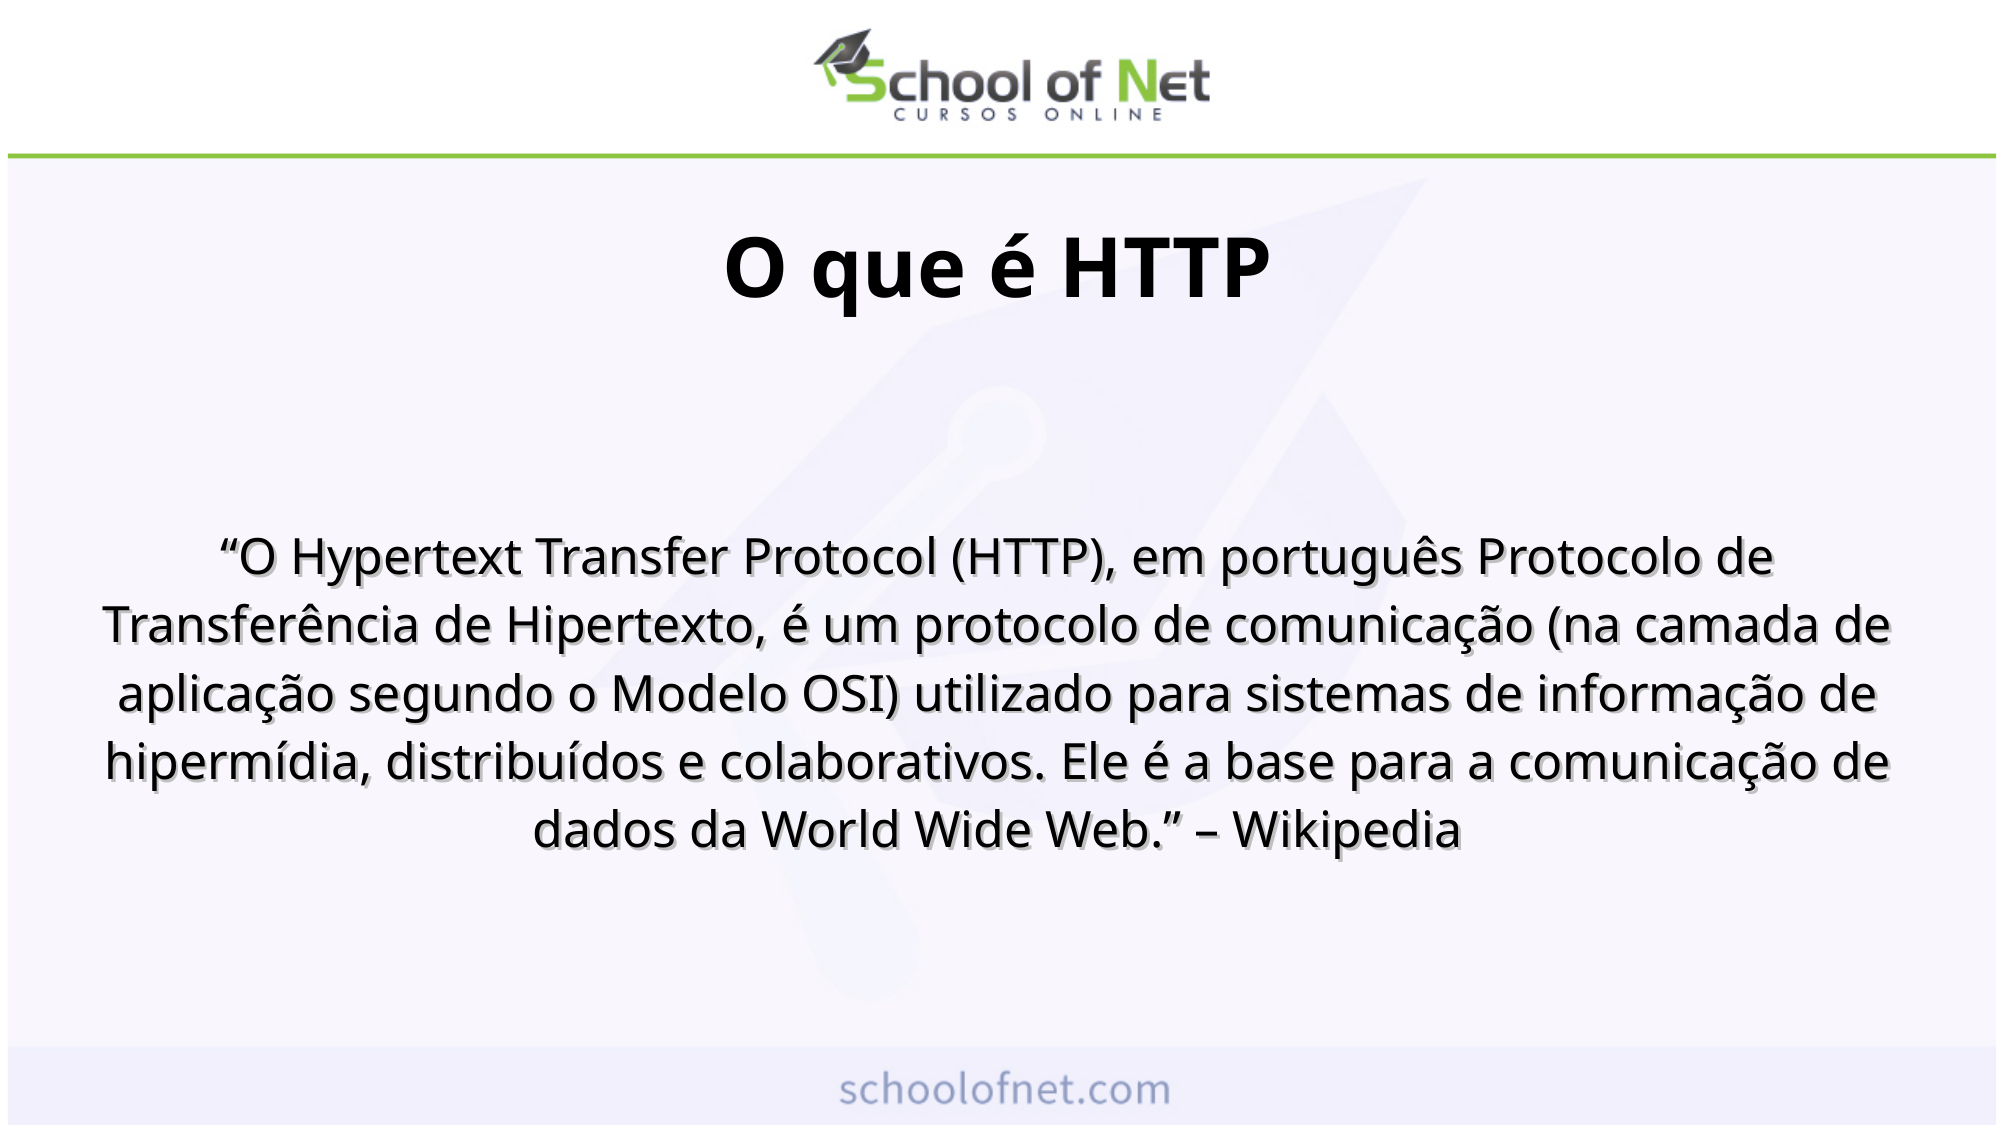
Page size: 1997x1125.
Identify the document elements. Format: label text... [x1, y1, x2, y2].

title O que é HTTP [99, 171, 1897, 360]
picture [7, 5, 1997, 1125]
subtitle “O Hypertext Transfer Protocol (HTTP), em português Protocolo de Transferência de Hipertexto, é um protocolo de comunicação (na camada de aplicação segundo o Modelo OSI) utilizado para sistemas de informação de hipermídia, distribuídos e colaborativos. Ele é a base para a comunicação de dados da World Wide Web.” – Wikipedia [99, 377, 1897, 1006]
